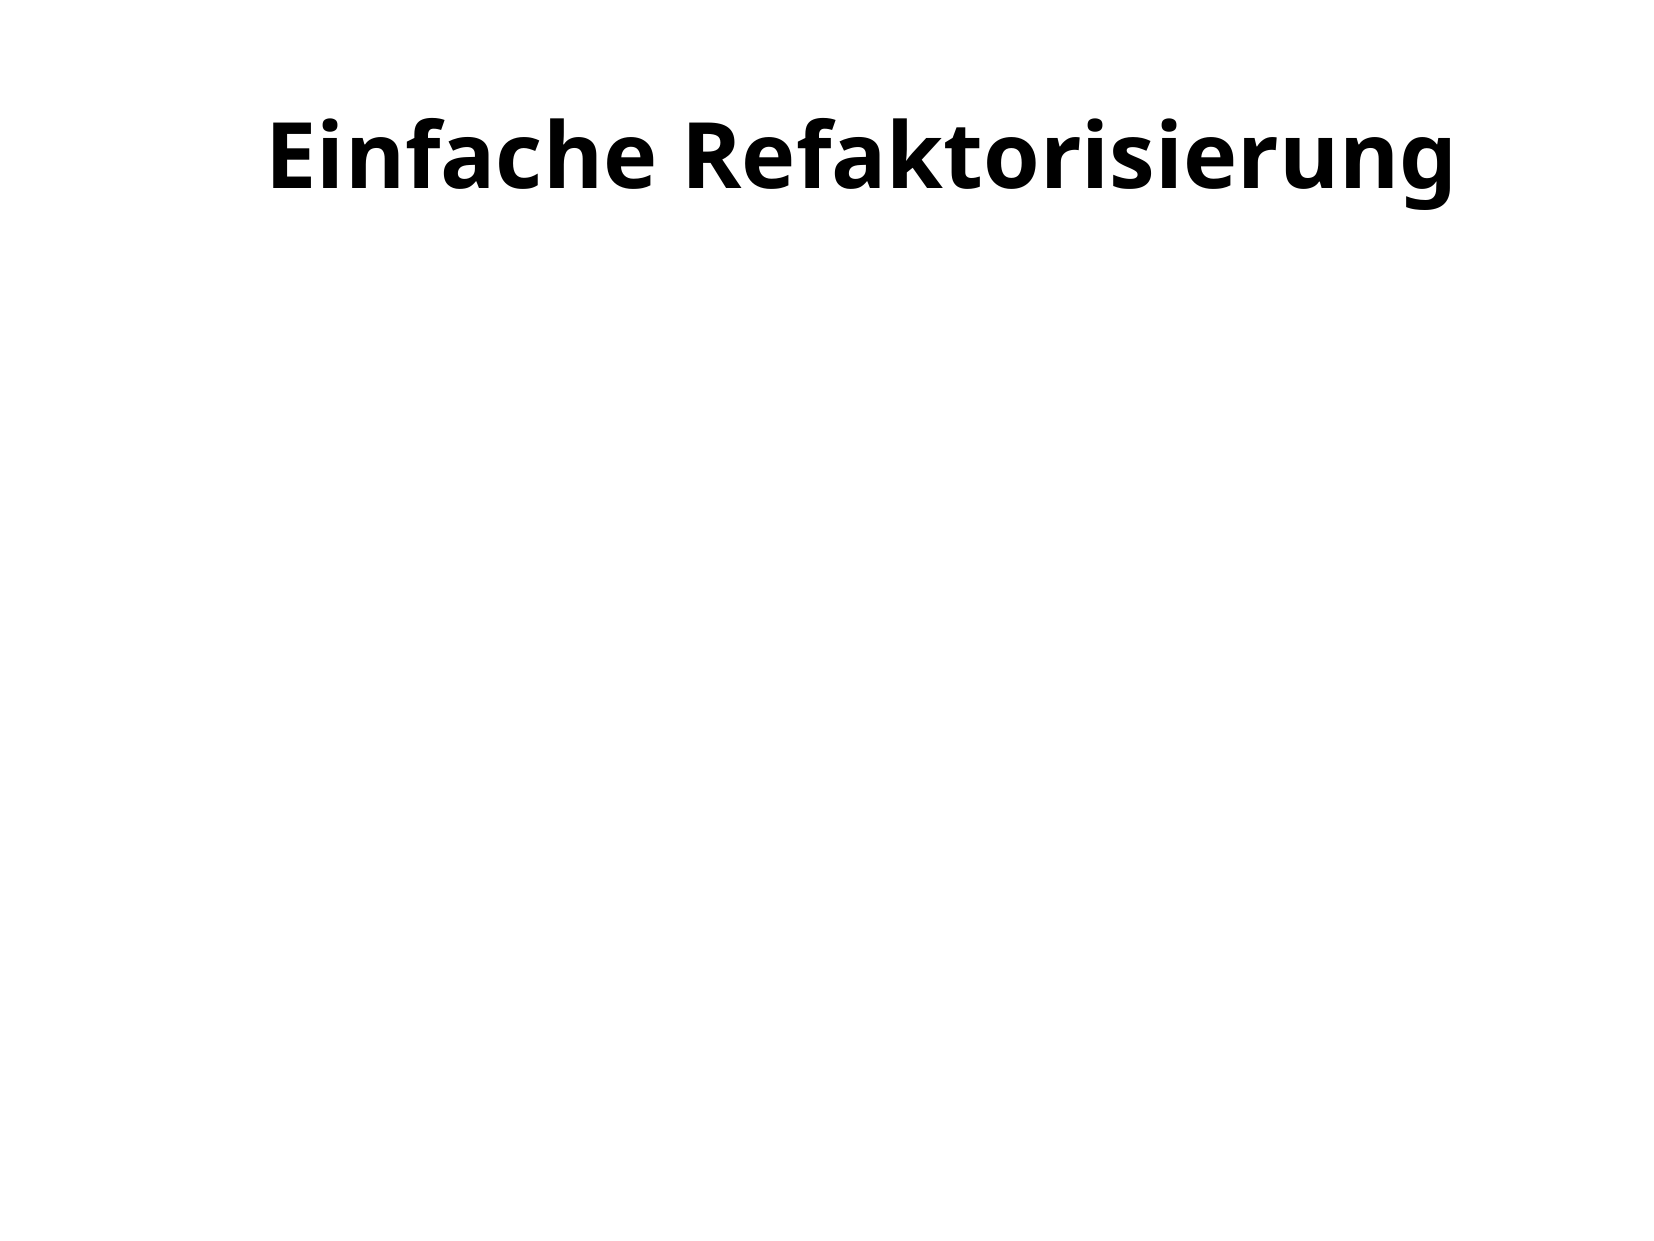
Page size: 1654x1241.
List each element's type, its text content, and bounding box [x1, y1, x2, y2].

title Einfache Refaktorisierung [82, 49, 1571, 257]
